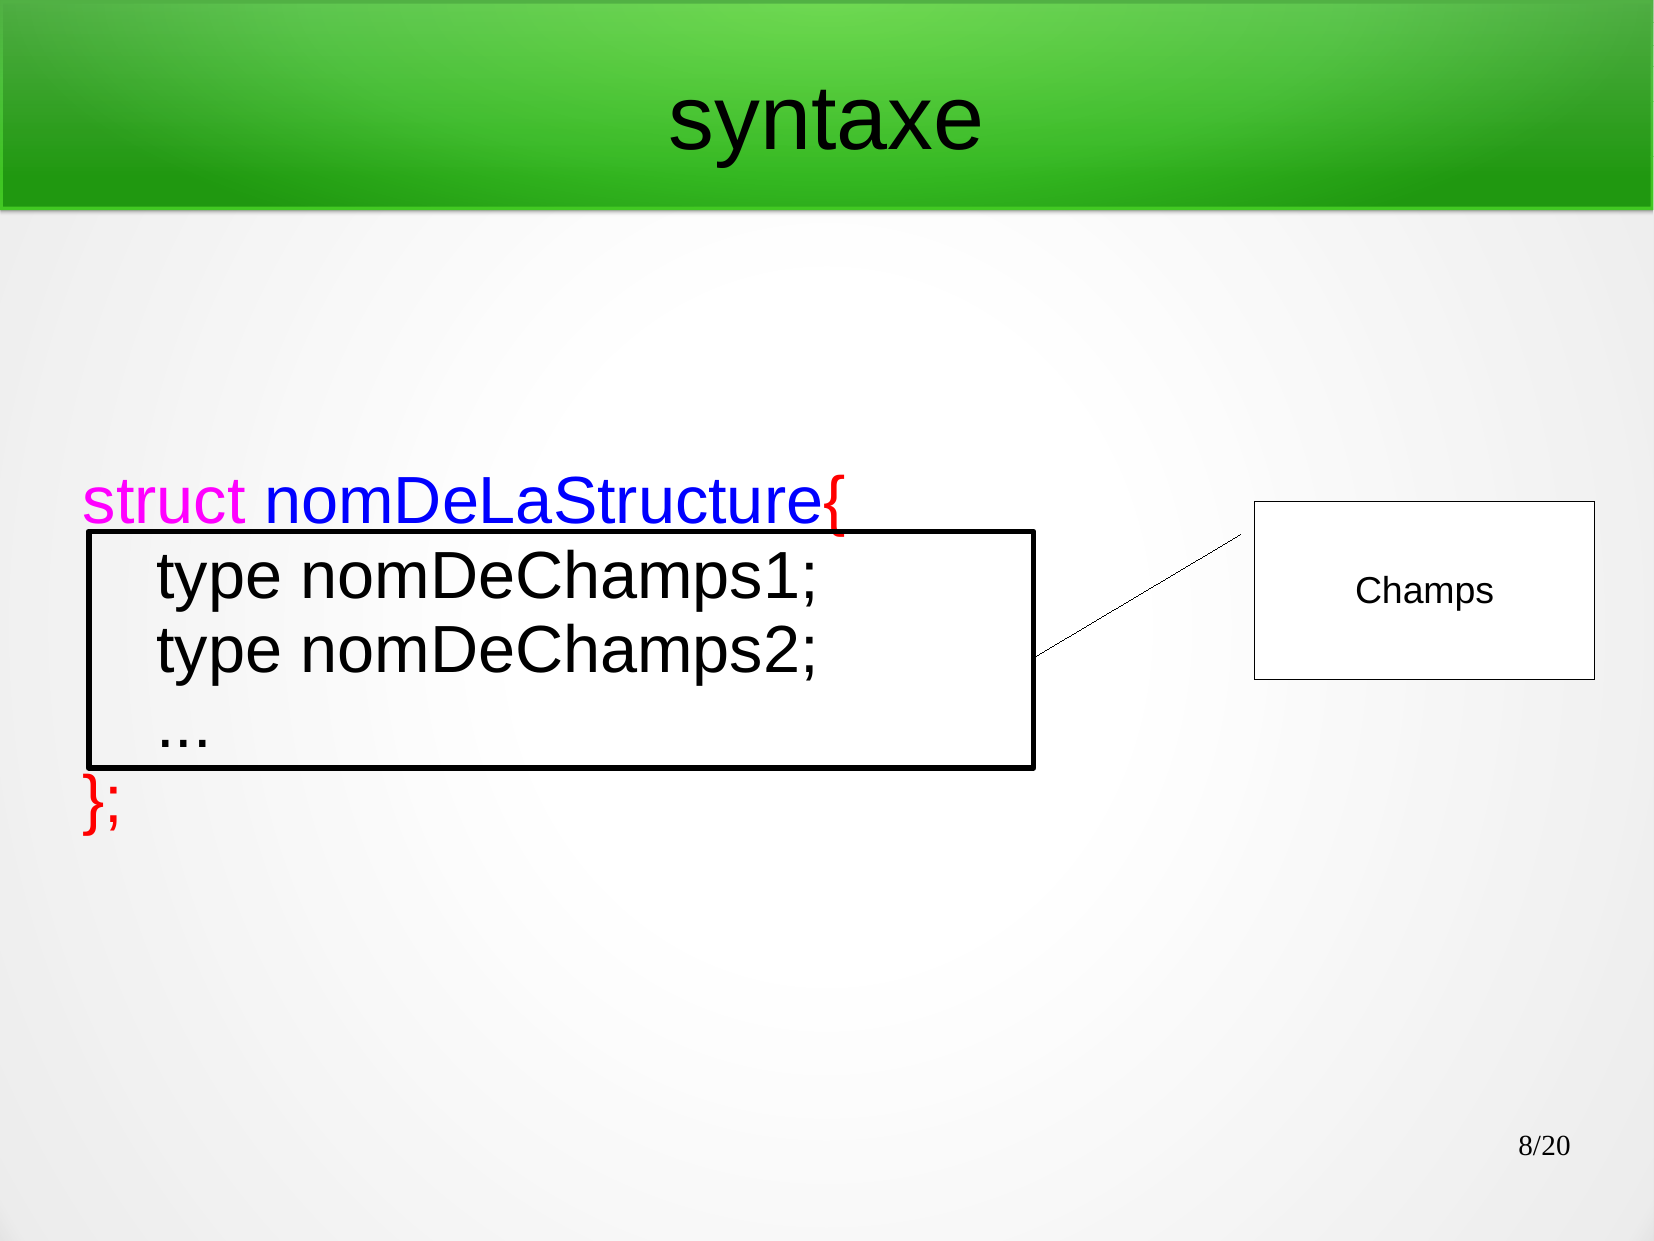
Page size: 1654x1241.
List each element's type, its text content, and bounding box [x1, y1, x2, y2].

text_box Champs [1255, 502, 1594, 679]
subtitle struct nomDeLaStructure{ type nomDeChamps1; type nomDeChamps2; ... }; [82, 290, 1571, 1010]
title syntaxe [82, 47, 1571, 189]
